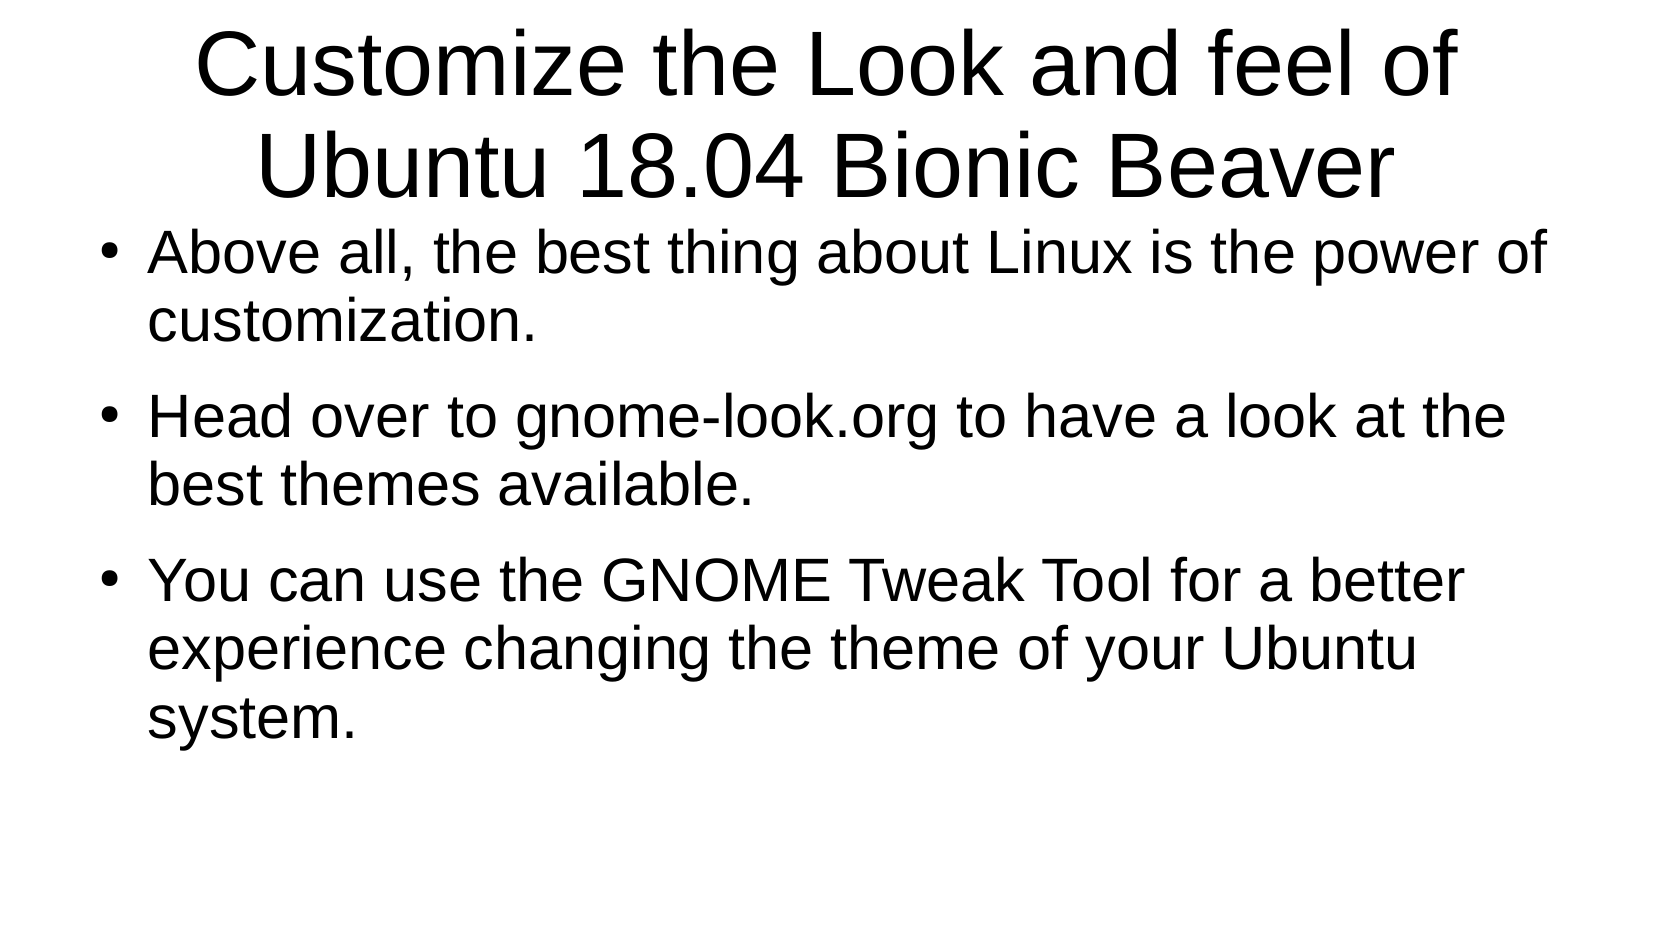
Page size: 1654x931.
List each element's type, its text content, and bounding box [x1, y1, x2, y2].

list Above all, the best thing about Linux is the power of customization. Head over to gnome-look.org to have a look at the best themes available. You can use the GNOME Tweak Tool for a better experience changing the theme of your Ubuntu system. [82, 217, 1571, 758]
title Customize the Look and feel of Ubuntu 18.04 Bionic Beaver [82, 12, 1571, 217]
